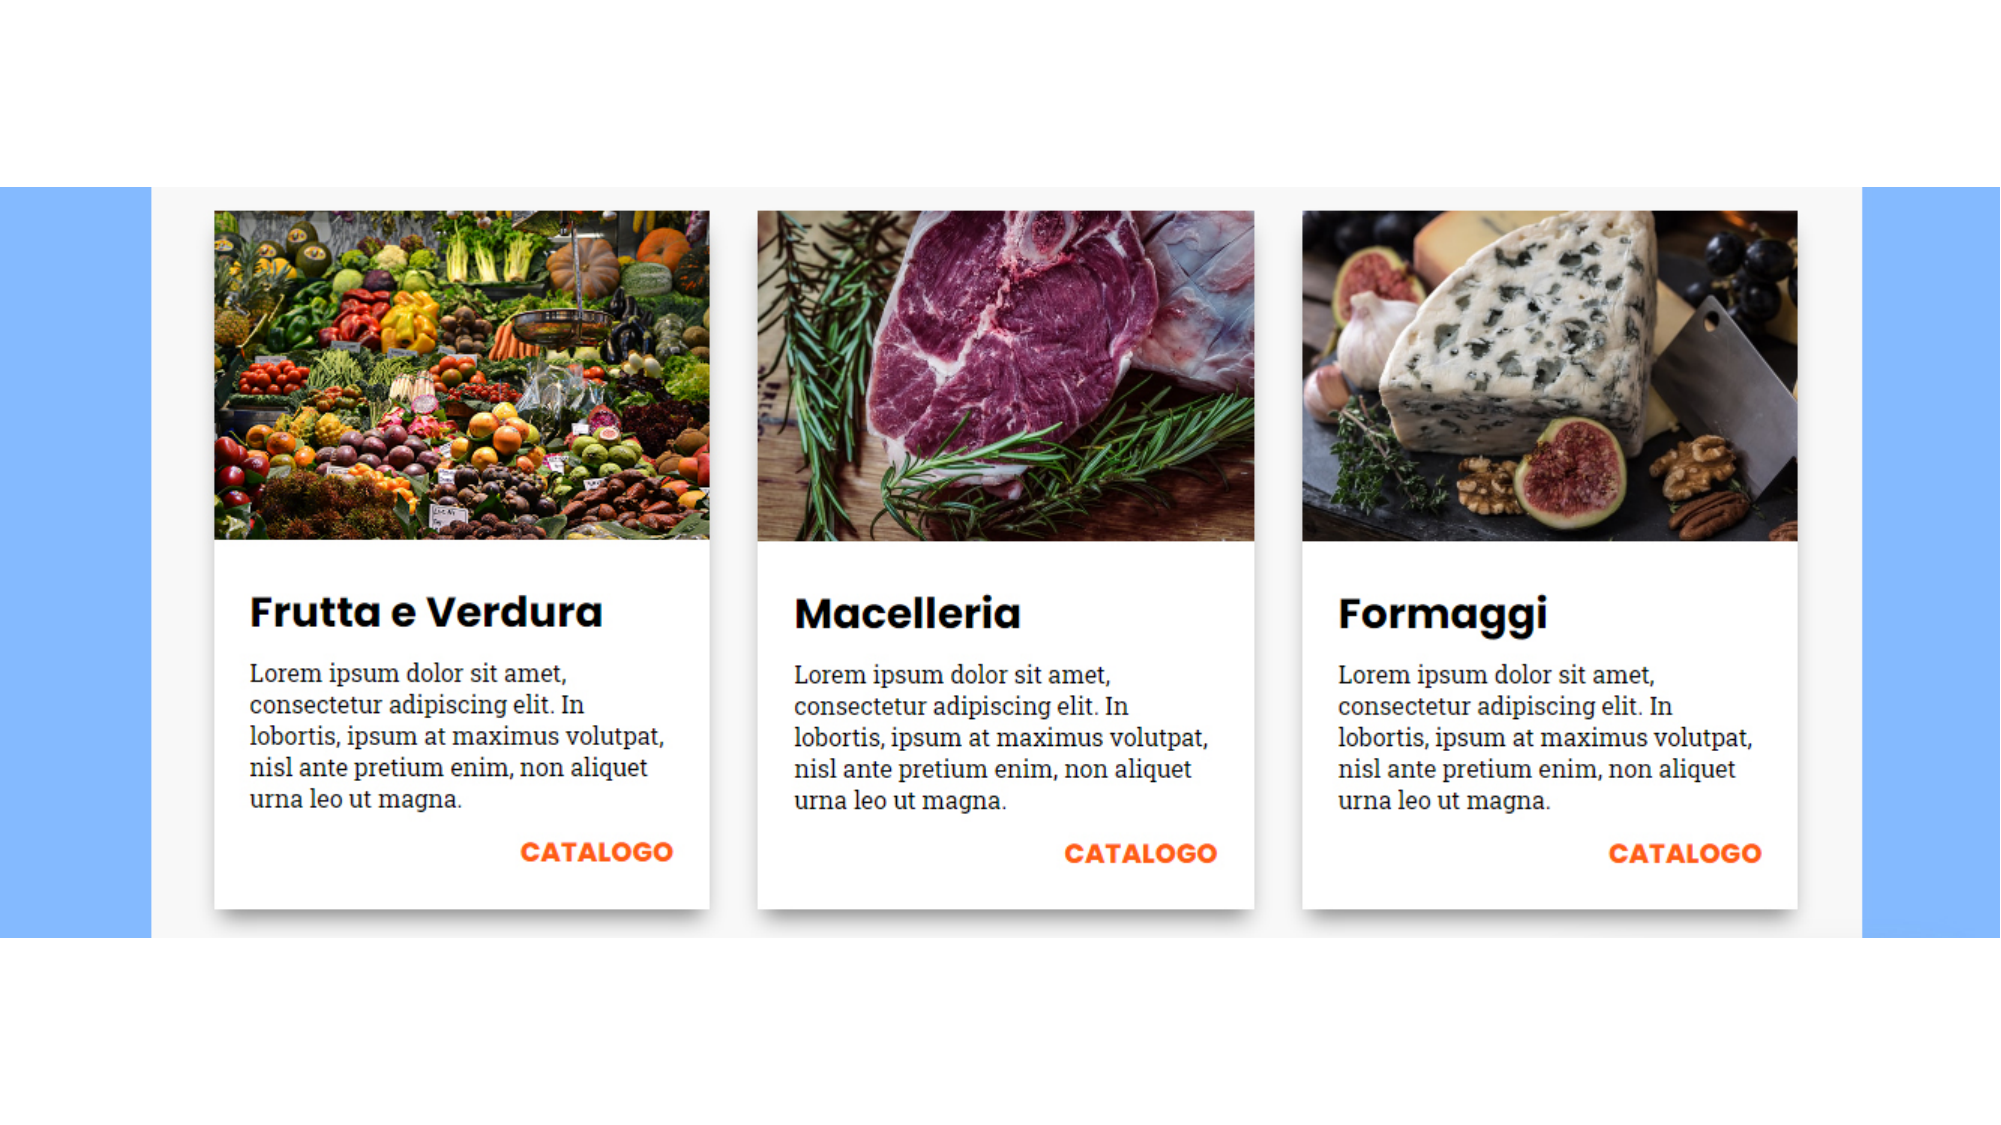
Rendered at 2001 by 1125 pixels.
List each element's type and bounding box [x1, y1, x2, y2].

picture [0, 187, 2000, 938]
